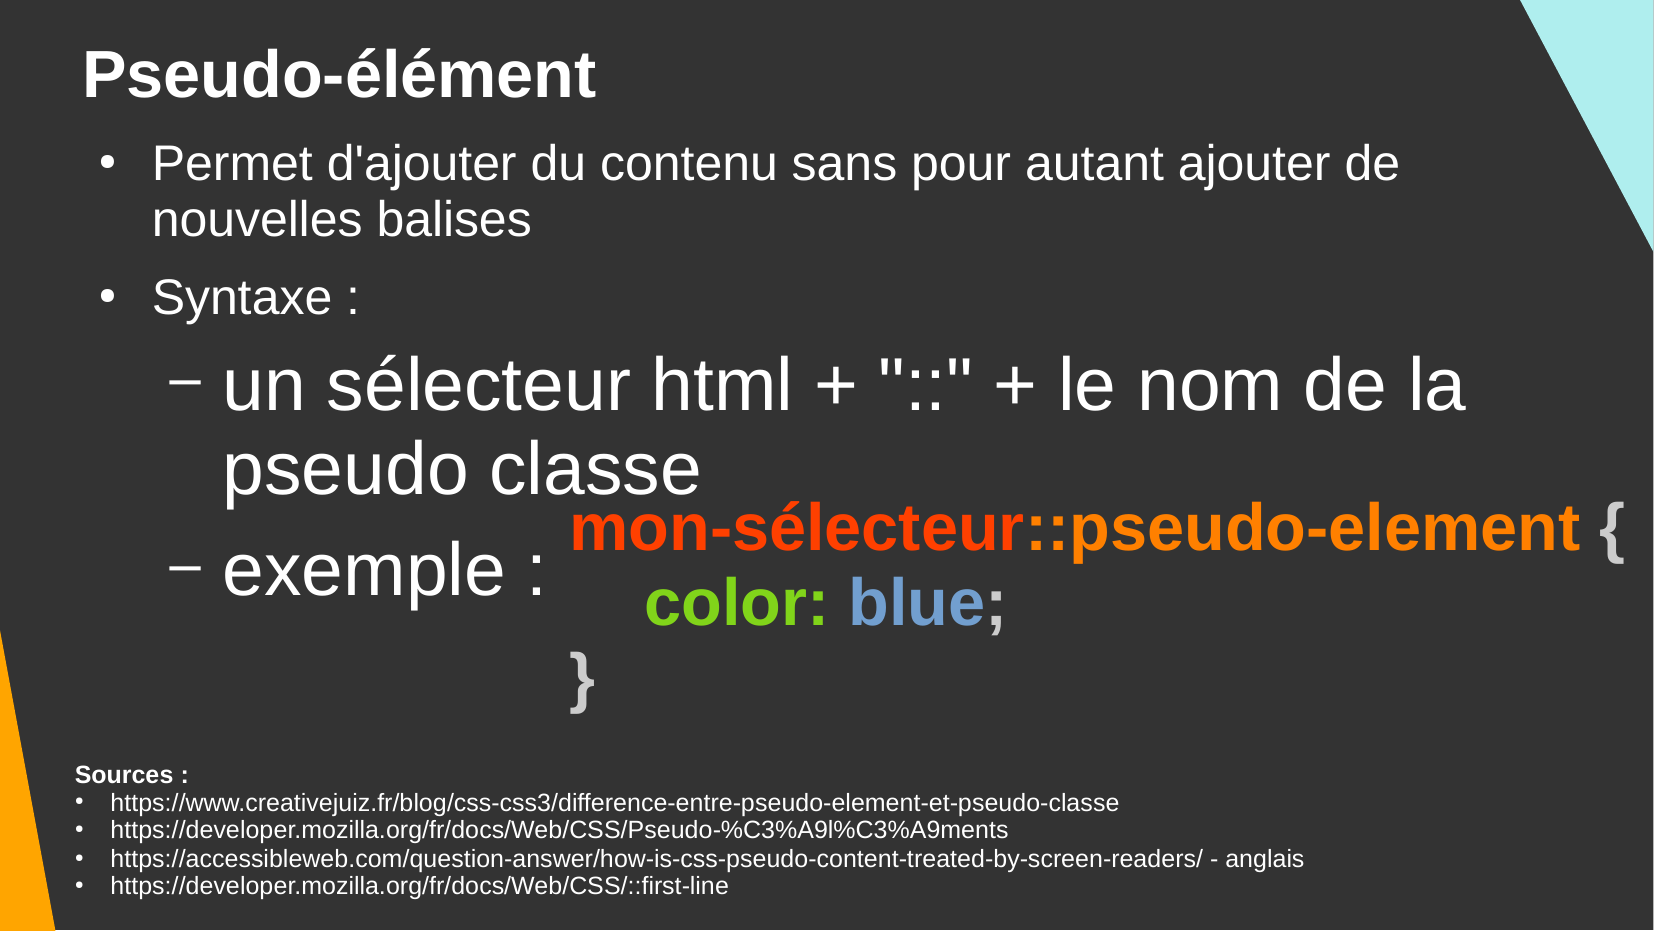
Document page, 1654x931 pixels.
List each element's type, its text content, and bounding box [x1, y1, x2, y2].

text_box mon-sélecteur::pseudo-element { color: blue; } [555, 482, 1654, 722]
title Pseudo-élément [82, 37, 1571, 114]
text_box [0, 630, 56, 931]
text_box [1520, 0, 1654, 254]
text_box Sources : https://www.creativejuiz.fr/blog/css-css3/difference-entre-pseudo-element-et-pseudo-classe https://developer.mozilla.org/fr/docs/Web/CSS/Pseudo-%C3%A9l%C3%A9ments https://accessibleweb.com/question-answer/how-is-css-pseudo-content-treated-by-screen-readers/ - anglais https://developer.mozilla.org/fr/docs/Web/CSS/::first-line [60, 752, 1546, 908]
list Permet d'ajouter du contenu sans pour autant ajouter de nouvelles balises Syntaxe : un sélecteur html + "::" + le nom de la pseudo classe exemple : [80, 135, 1605, 691]
